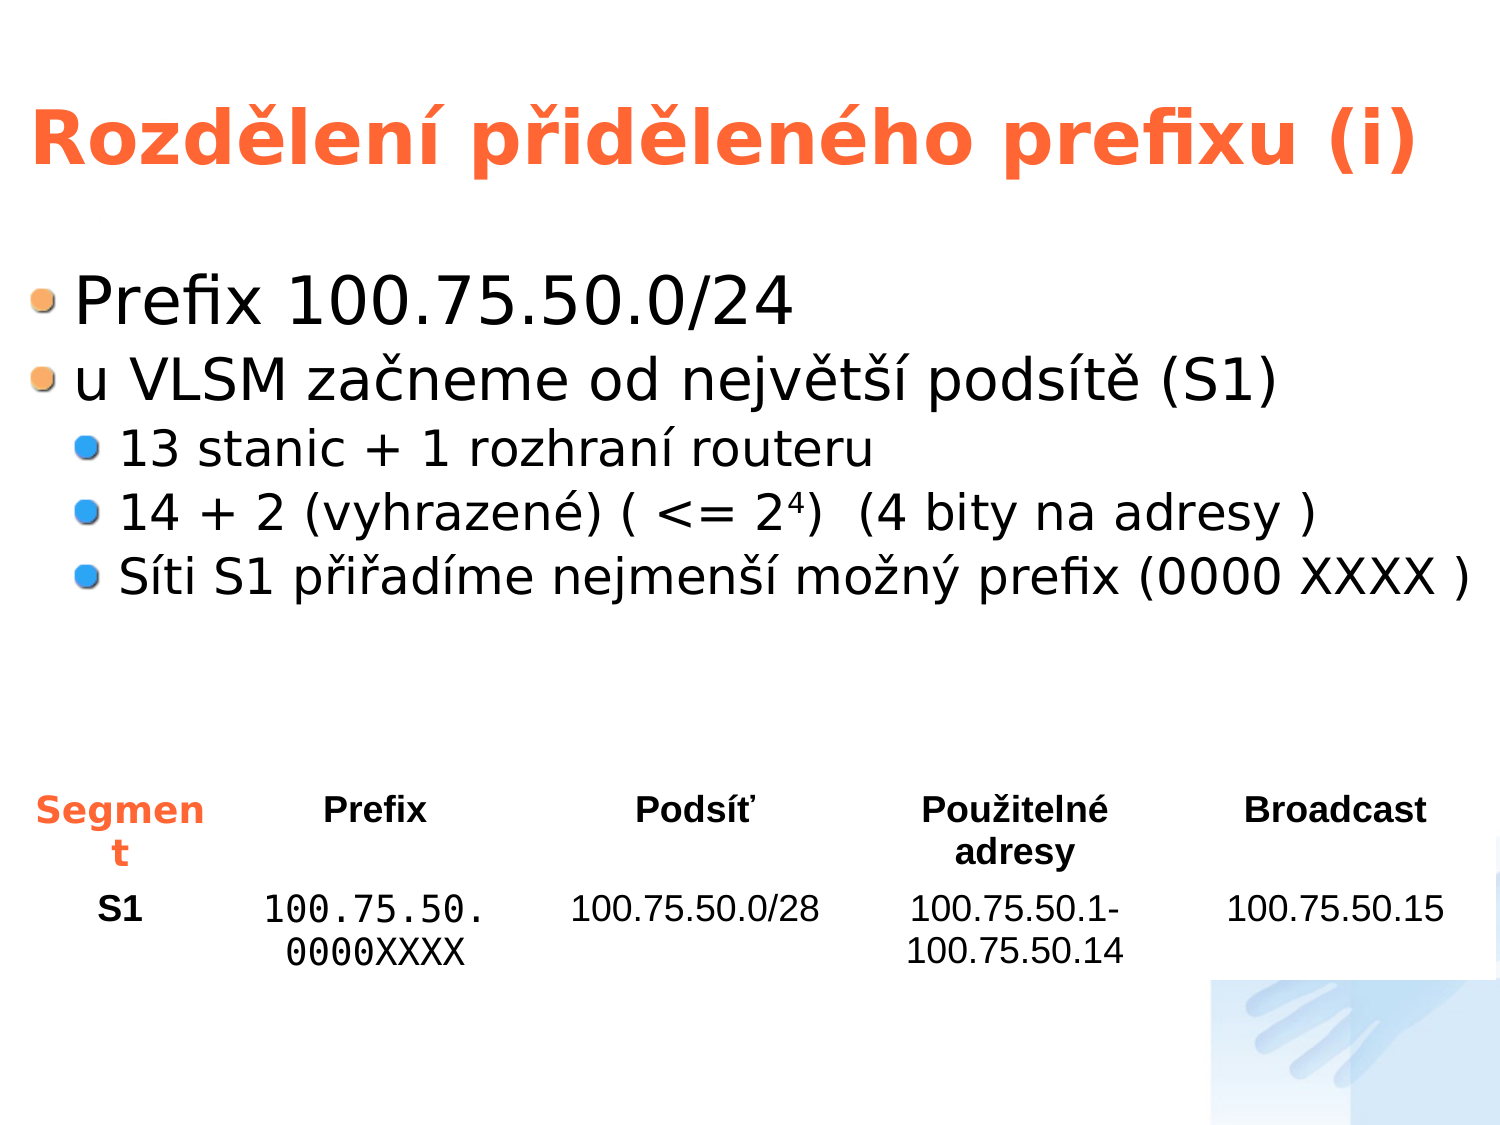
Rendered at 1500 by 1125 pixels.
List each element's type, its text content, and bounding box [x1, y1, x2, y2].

table_header Prefix [215, 783, 535, 881]
table_header Podsíť [535, 783, 855, 881]
table_cell 100.75.50.0/28 [535, 881, 855, 980]
picture [0, 0, 1500, 1125]
list Prefix 100.75.50.0/24 u VLSM začneme od největší podsítě (S1) 13 stanic + 1 rozhraní routeru 14 + 2 (vyhrazené) ( <= 24) (4 bity na adresy ) Síti S1 přiřadíme nejmenší možný prefix (0000 XXXX ) [29, 980, 1477, 1093]
table_header Použitelné adresy [855, 783, 1175, 881]
table_cell 100.75.50.15 [1175, 881, 1496, 980]
table_cell 100.75.50. 0000XXXX [215, 881, 535, 980]
list Prefix 100.75.50.0/24 u VLSM začneme od největší podsítě (S1) 13 stanic + 1 rozhraní routeru 14 + 2 (vyhrazené) ( <= 24) (4 bity na adresy ) Síti S1 přiřadíme nejmenší možný prefix (0000 XXXX ) [29, 262, 1477, 783]
table_header Broadcast [1175, 783, 1496, 881]
title Rozdělení přiděleného prefixu (i) [29, 21, 1477, 257]
table_header Segment [25, 783, 215, 881]
table_cell S1 [25, 881, 215, 980]
table_cell 100.75.50.1-100.75.50.14 [855, 881, 1175, 980]
